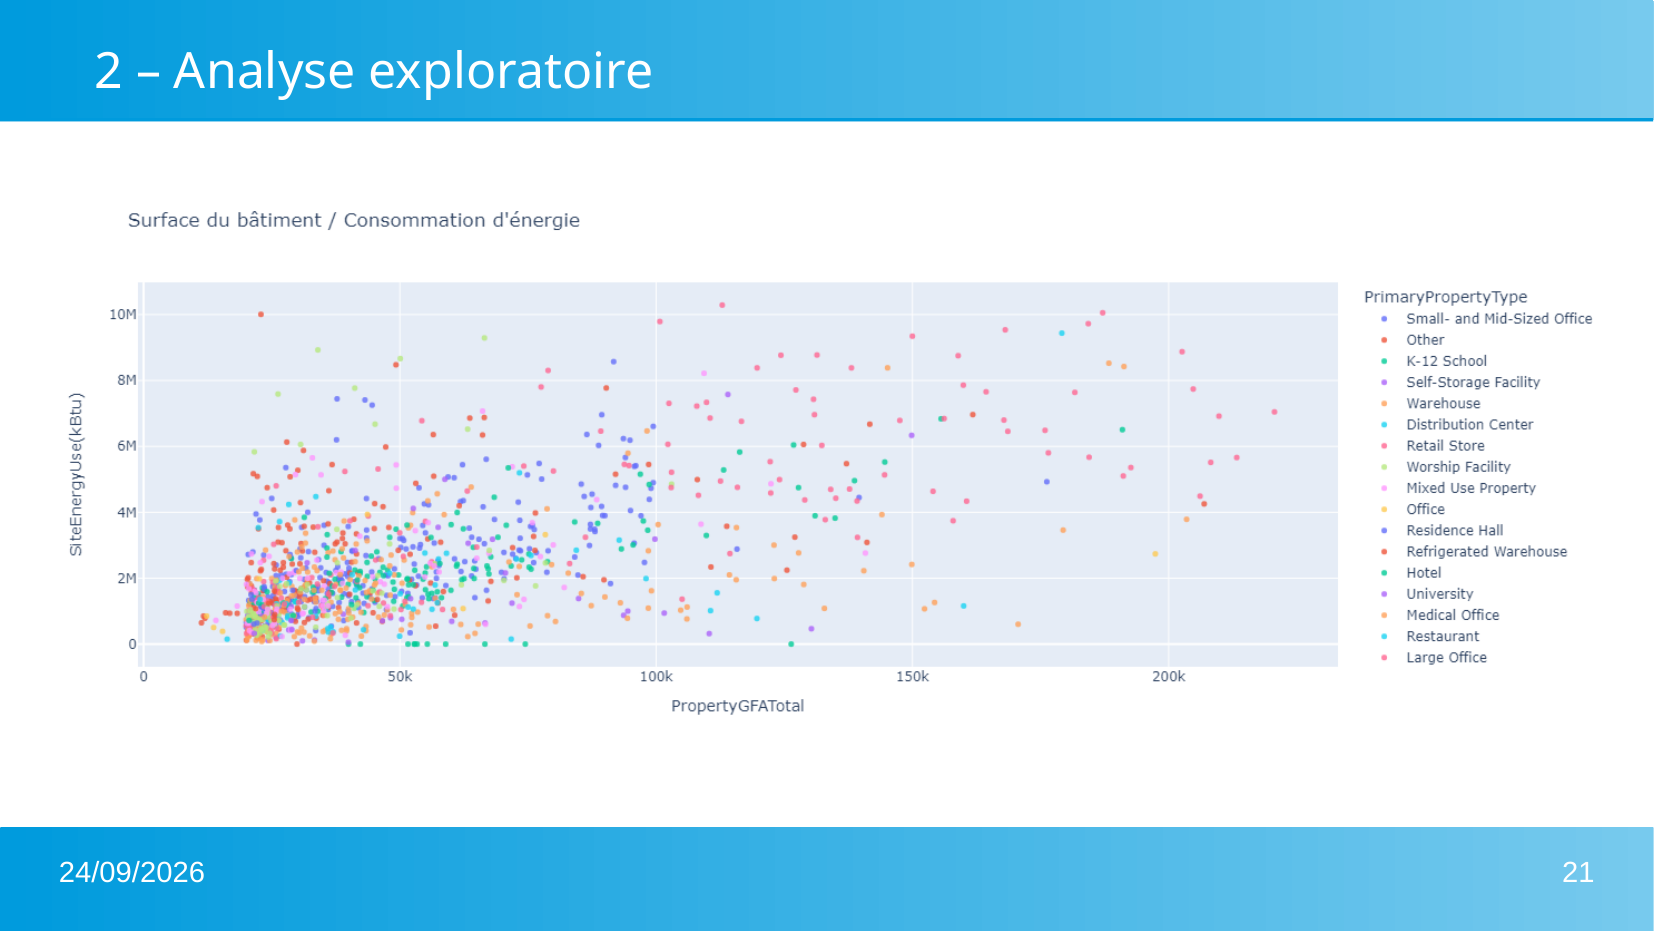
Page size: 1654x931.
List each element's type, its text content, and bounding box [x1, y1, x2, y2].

title 2 – Analyse exploratoire [59, 29, 1595, 108]
picture [49, 171, 1623, 756]
